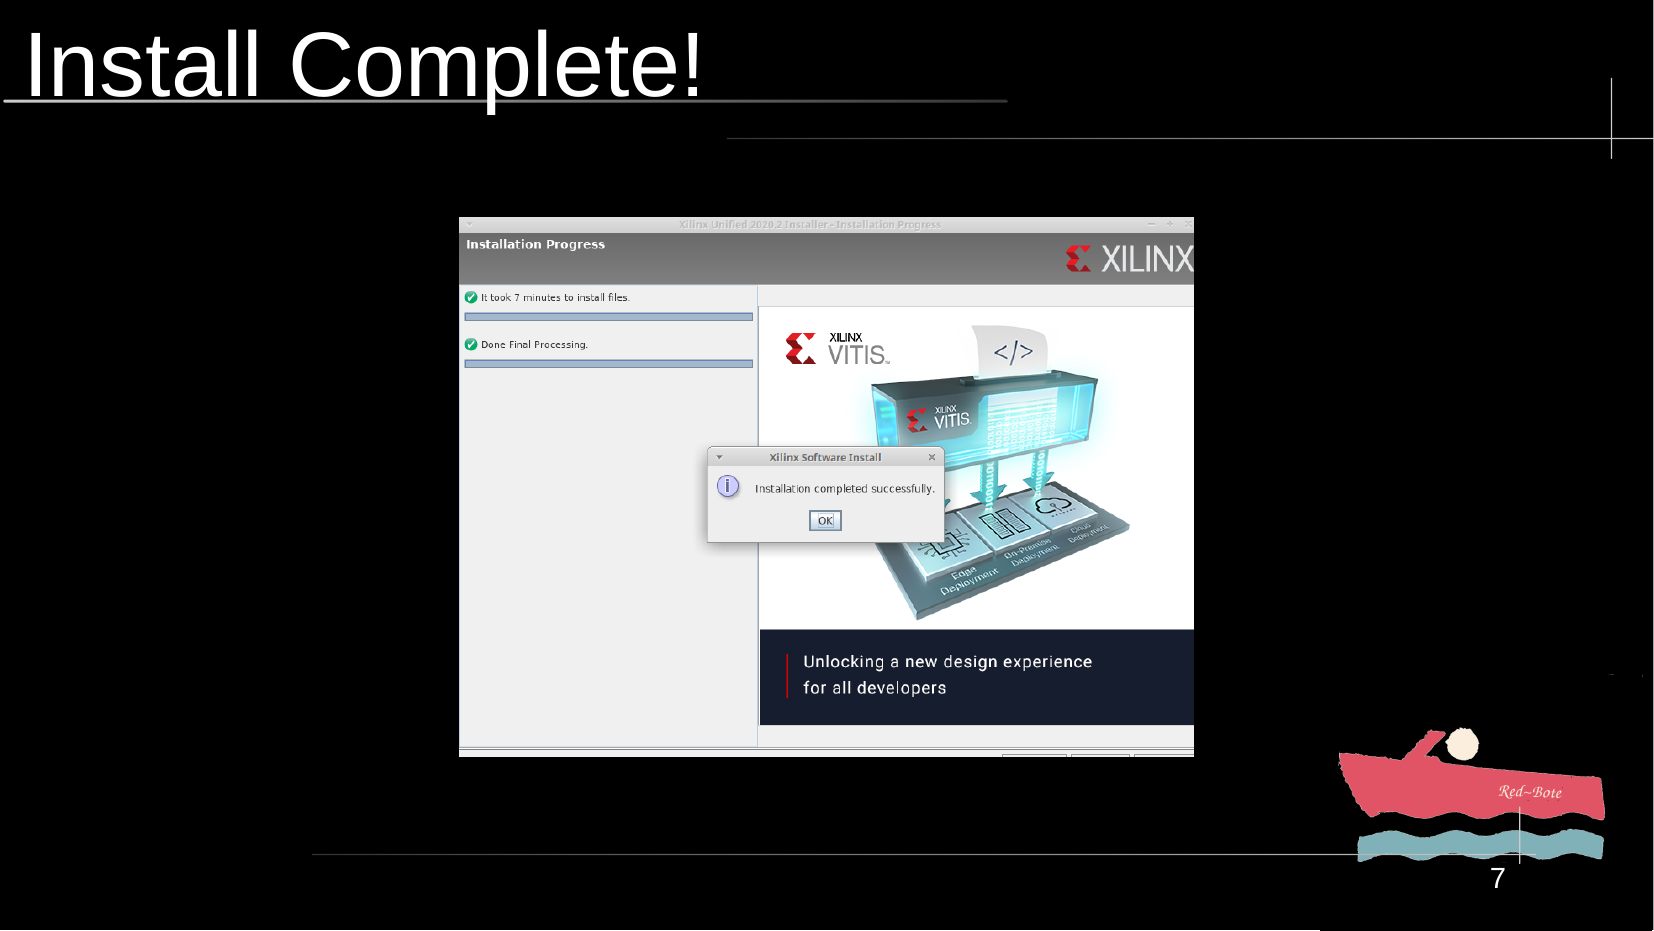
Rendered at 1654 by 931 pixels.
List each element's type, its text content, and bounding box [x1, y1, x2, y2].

picture [1320, 674, 1652, 931]
title Install Complete! [23, 11, 1589, 119]
picture [459, 217, 1194, 758]
